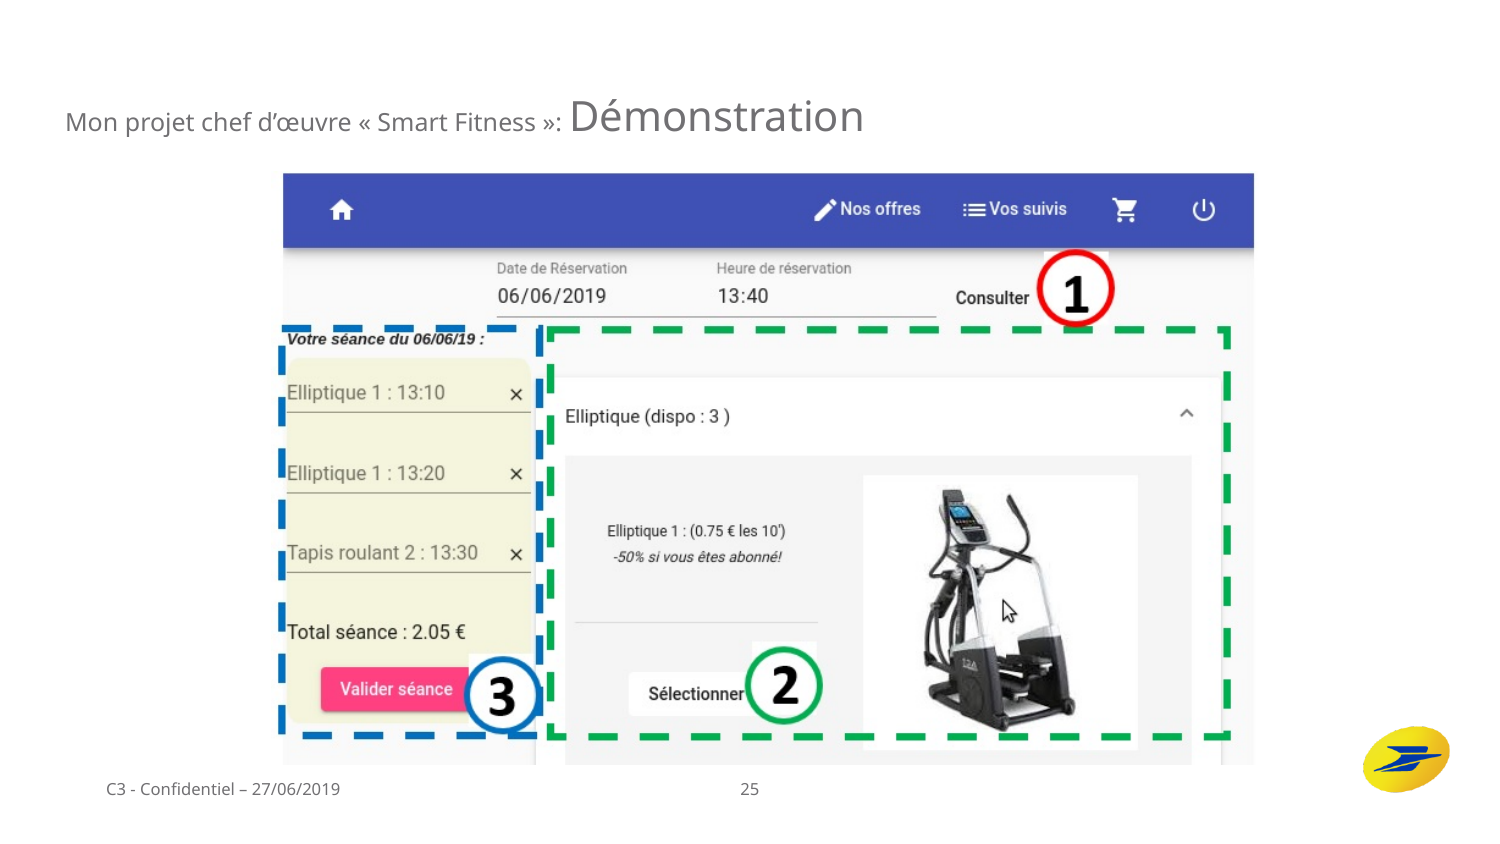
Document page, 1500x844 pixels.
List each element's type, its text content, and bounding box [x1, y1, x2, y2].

picture [271, 171, 1259, 765]
title Mon projet chef d’œuvre « Smart Fitness »: Démonstration [64, 89, 1436, 169]
picture [1346, 702, 1465, 821]
